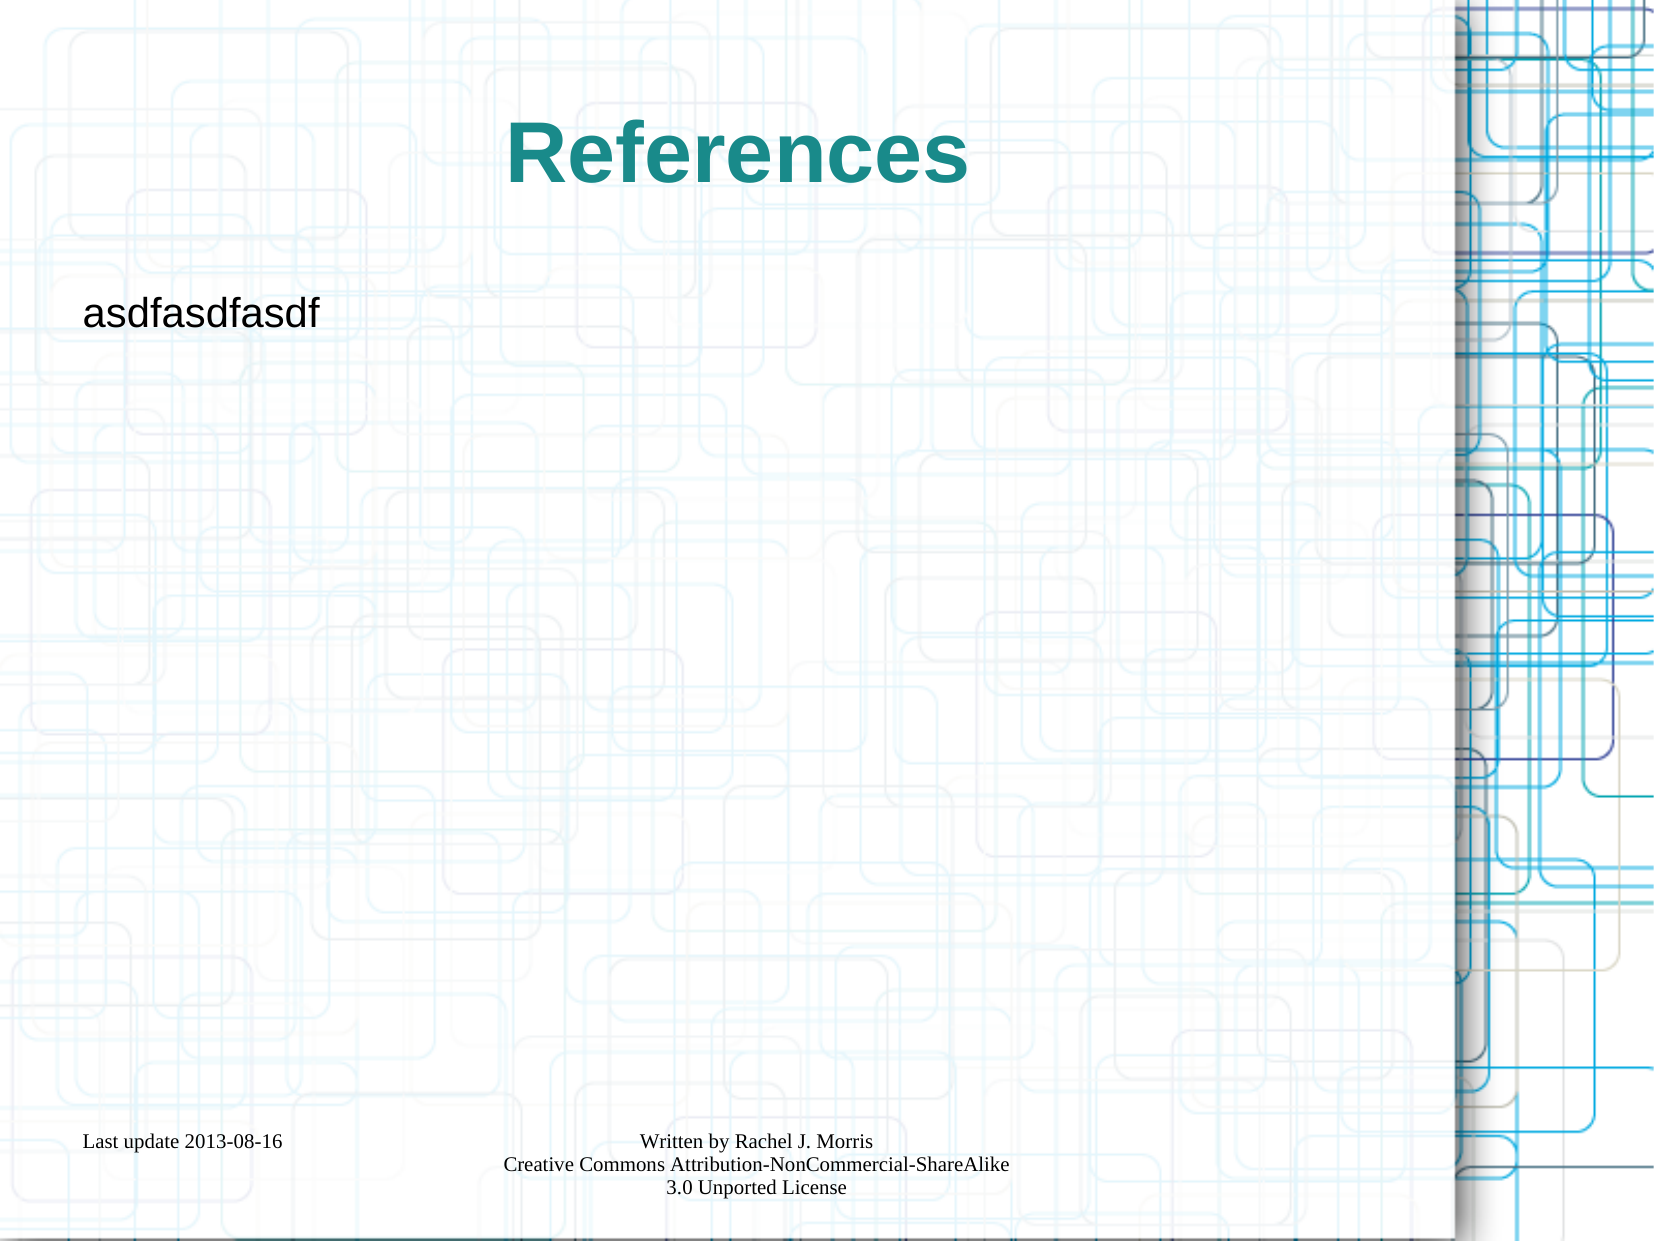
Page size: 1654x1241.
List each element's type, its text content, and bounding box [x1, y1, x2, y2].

picture [0, 0, 1654, 1241]
title References [59, 49, 1418, 257]
list asdfasdfasdf [82, 290, 1418, 1010]
